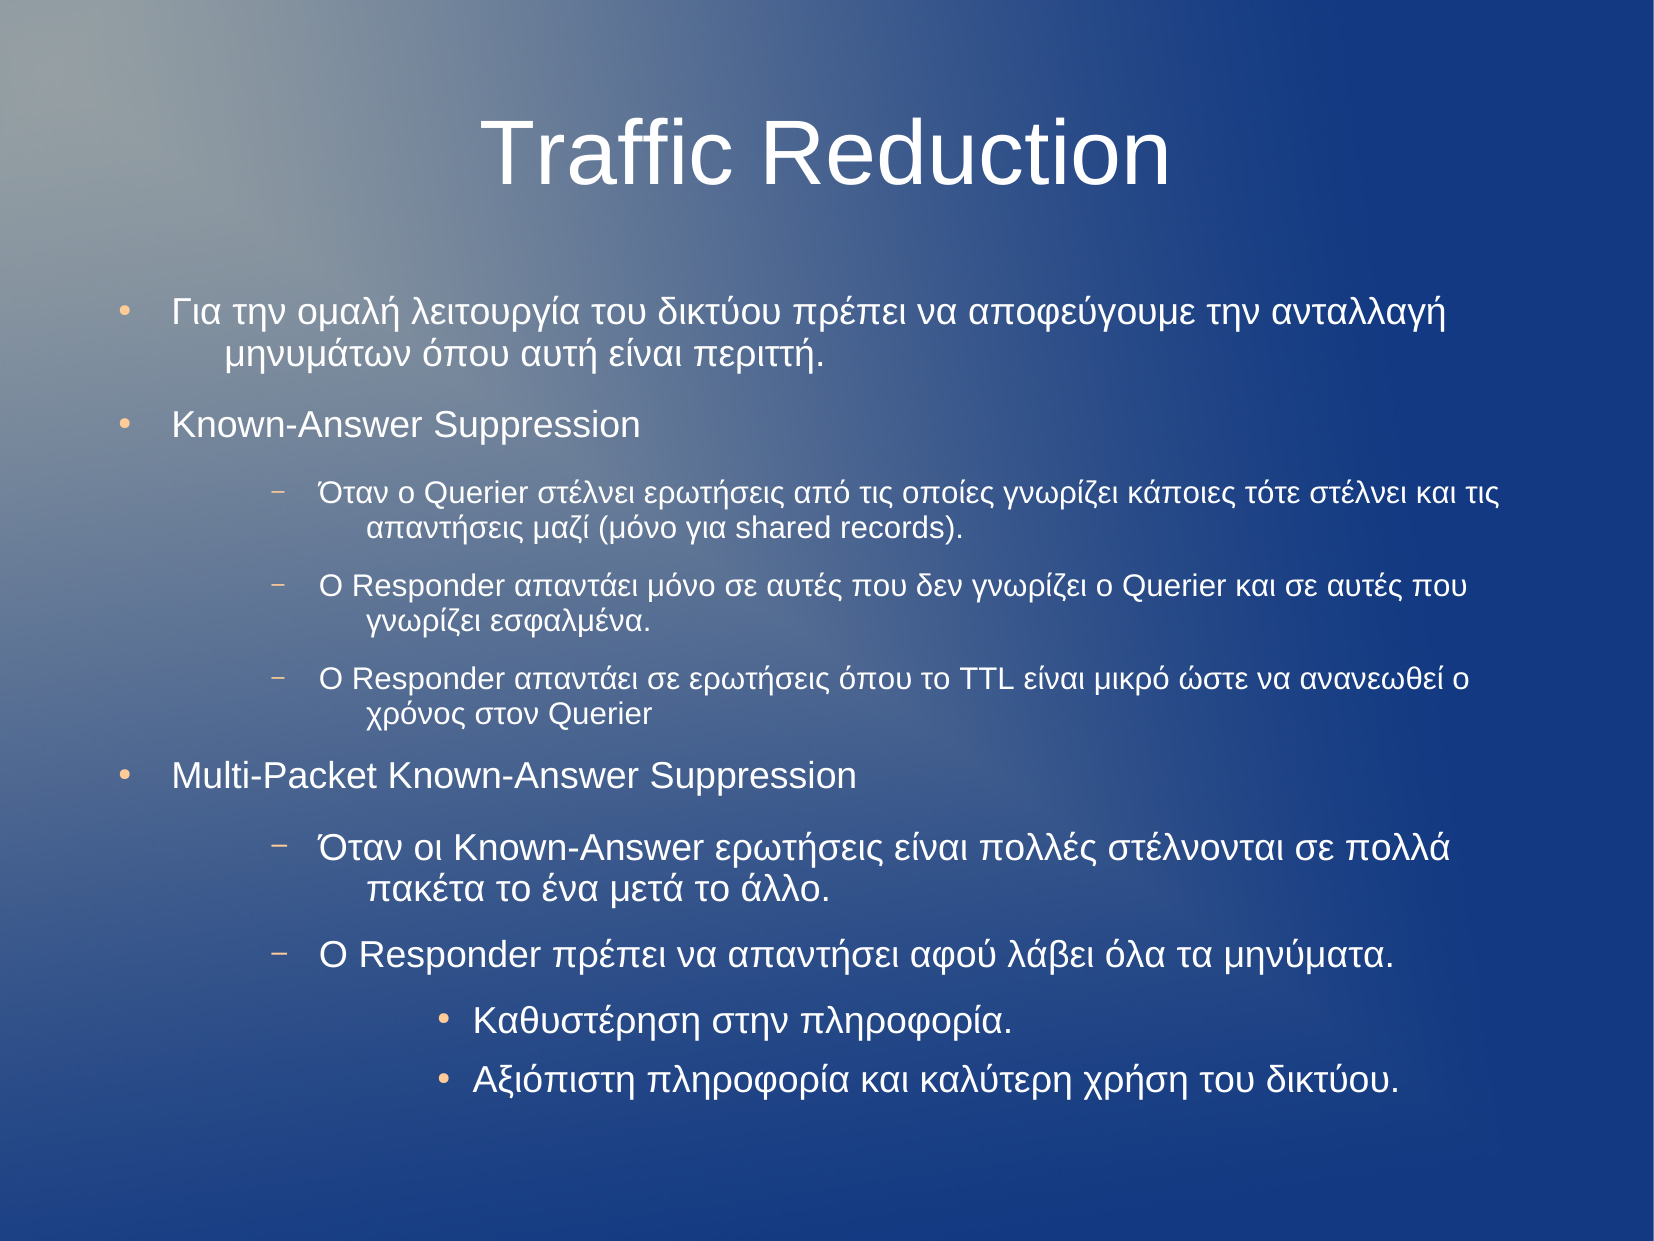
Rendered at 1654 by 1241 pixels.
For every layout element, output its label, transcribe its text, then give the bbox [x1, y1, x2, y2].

picture [0, 0, 1654, 1241]
list Για την ομαλή λειτουργία του δικτύου πρέπει να αποφεύγουμε την ανταλλαγή μηνυμάτων όπου αυτή είναι περιττή. Known-Answer Suppression Όταν ο Querier στέλνει ερωτήσεις από τις οποίες γνωρίζει κάποιες τότε στέλνει και τις απαντήσεις μαζί (μόνο για shared records). Ο Responder απαντάει μόνο σε αυτές που δεν γνωρίζει ο Querier και σε αυτές που γνωρίζει εσφαλμένα. Ο Responder απαντάει σε ερωτήσεις όπου το TTL είναι μικρό ώστε να ανανεωθεί ο χρόνος στον Querier Multi-Packet Known-Answer Suppression Όταν οι Known-Answer ερωτήσεις είναι πολλές στέλνονται σε πολλά πακέτα το ένα μετά το άλλο. Ο Responder πρέπει να απαντήσει αφού λάβει όλα τα μηνύματα. Καθυστέρηση στην πληροφορία. Αξιόπιστη πληροφορία και καλύτερη χρήση του δικτύου. [82, 290, 1571, 1109]
title Traffic Reduction [82, 49, 1571, 257]
